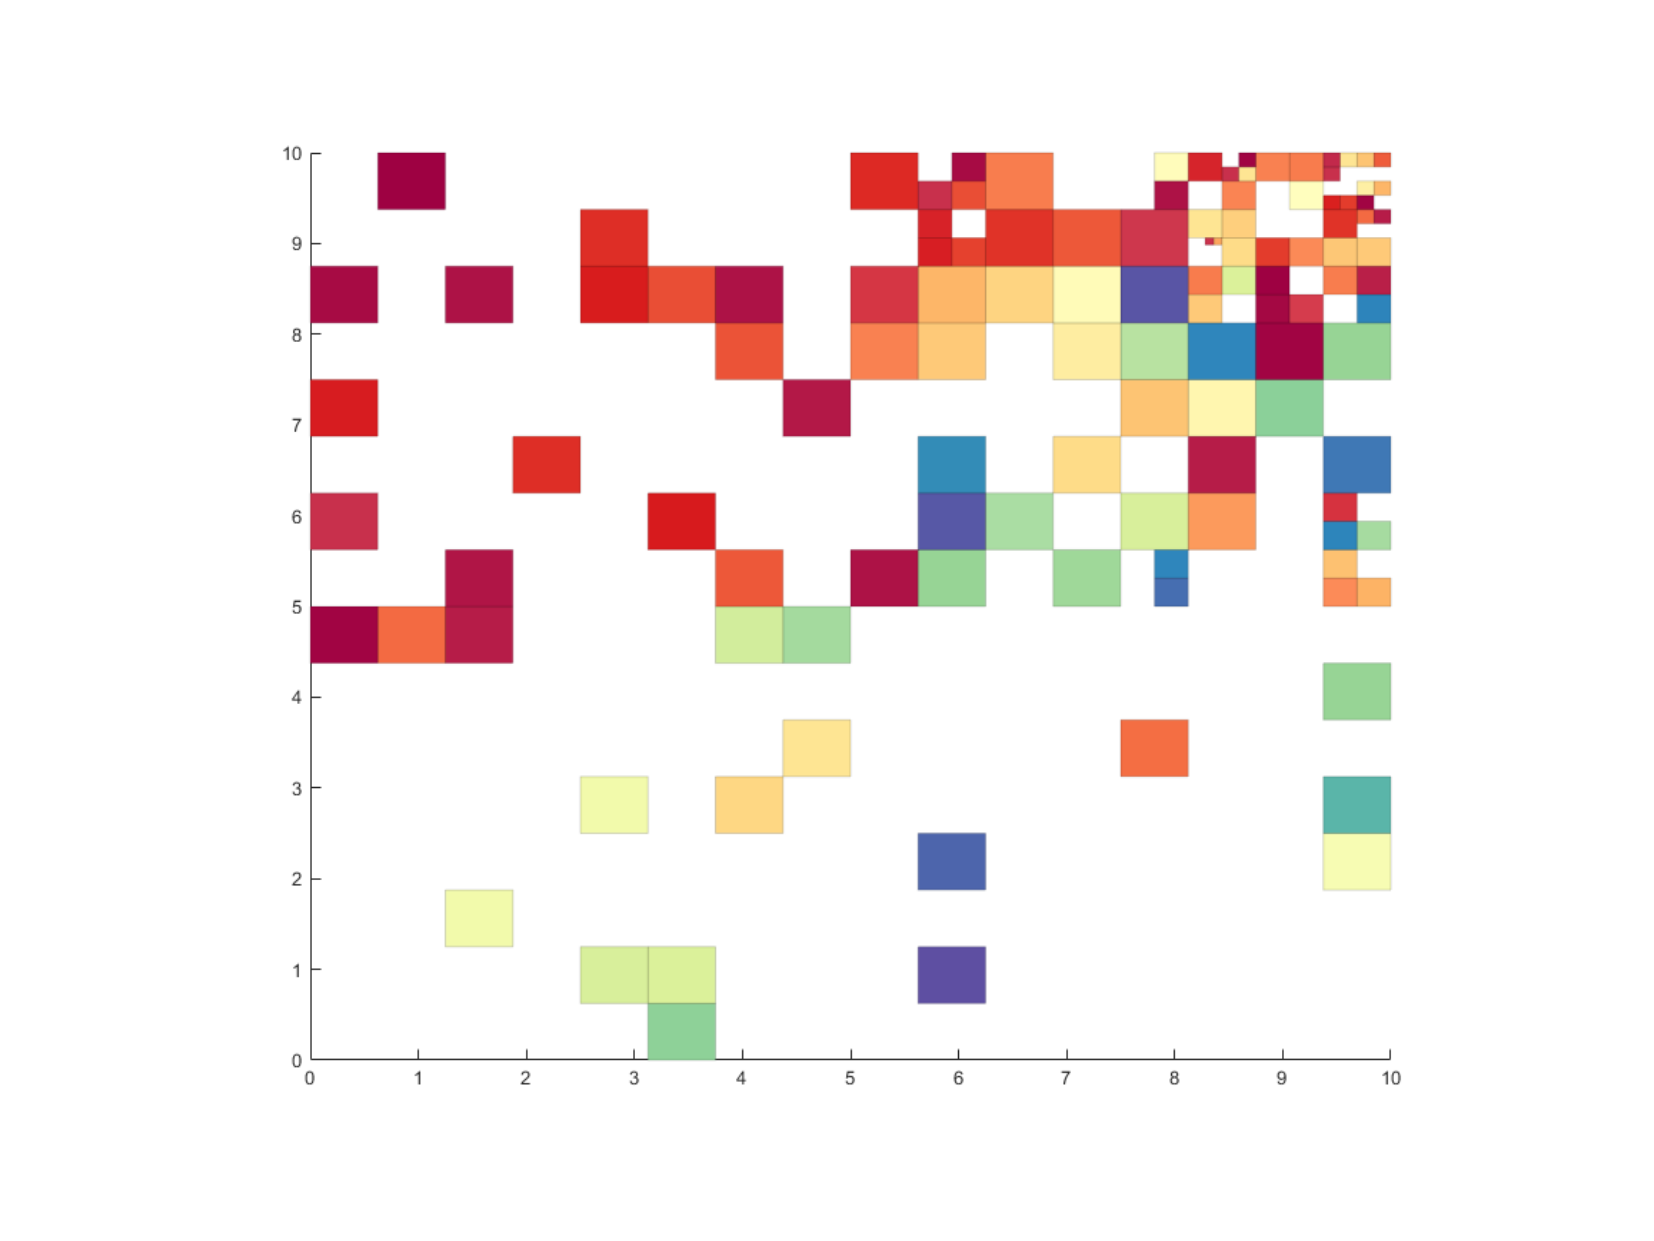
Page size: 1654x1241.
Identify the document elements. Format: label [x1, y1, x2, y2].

picture [129, 70, 1524, 1182]
